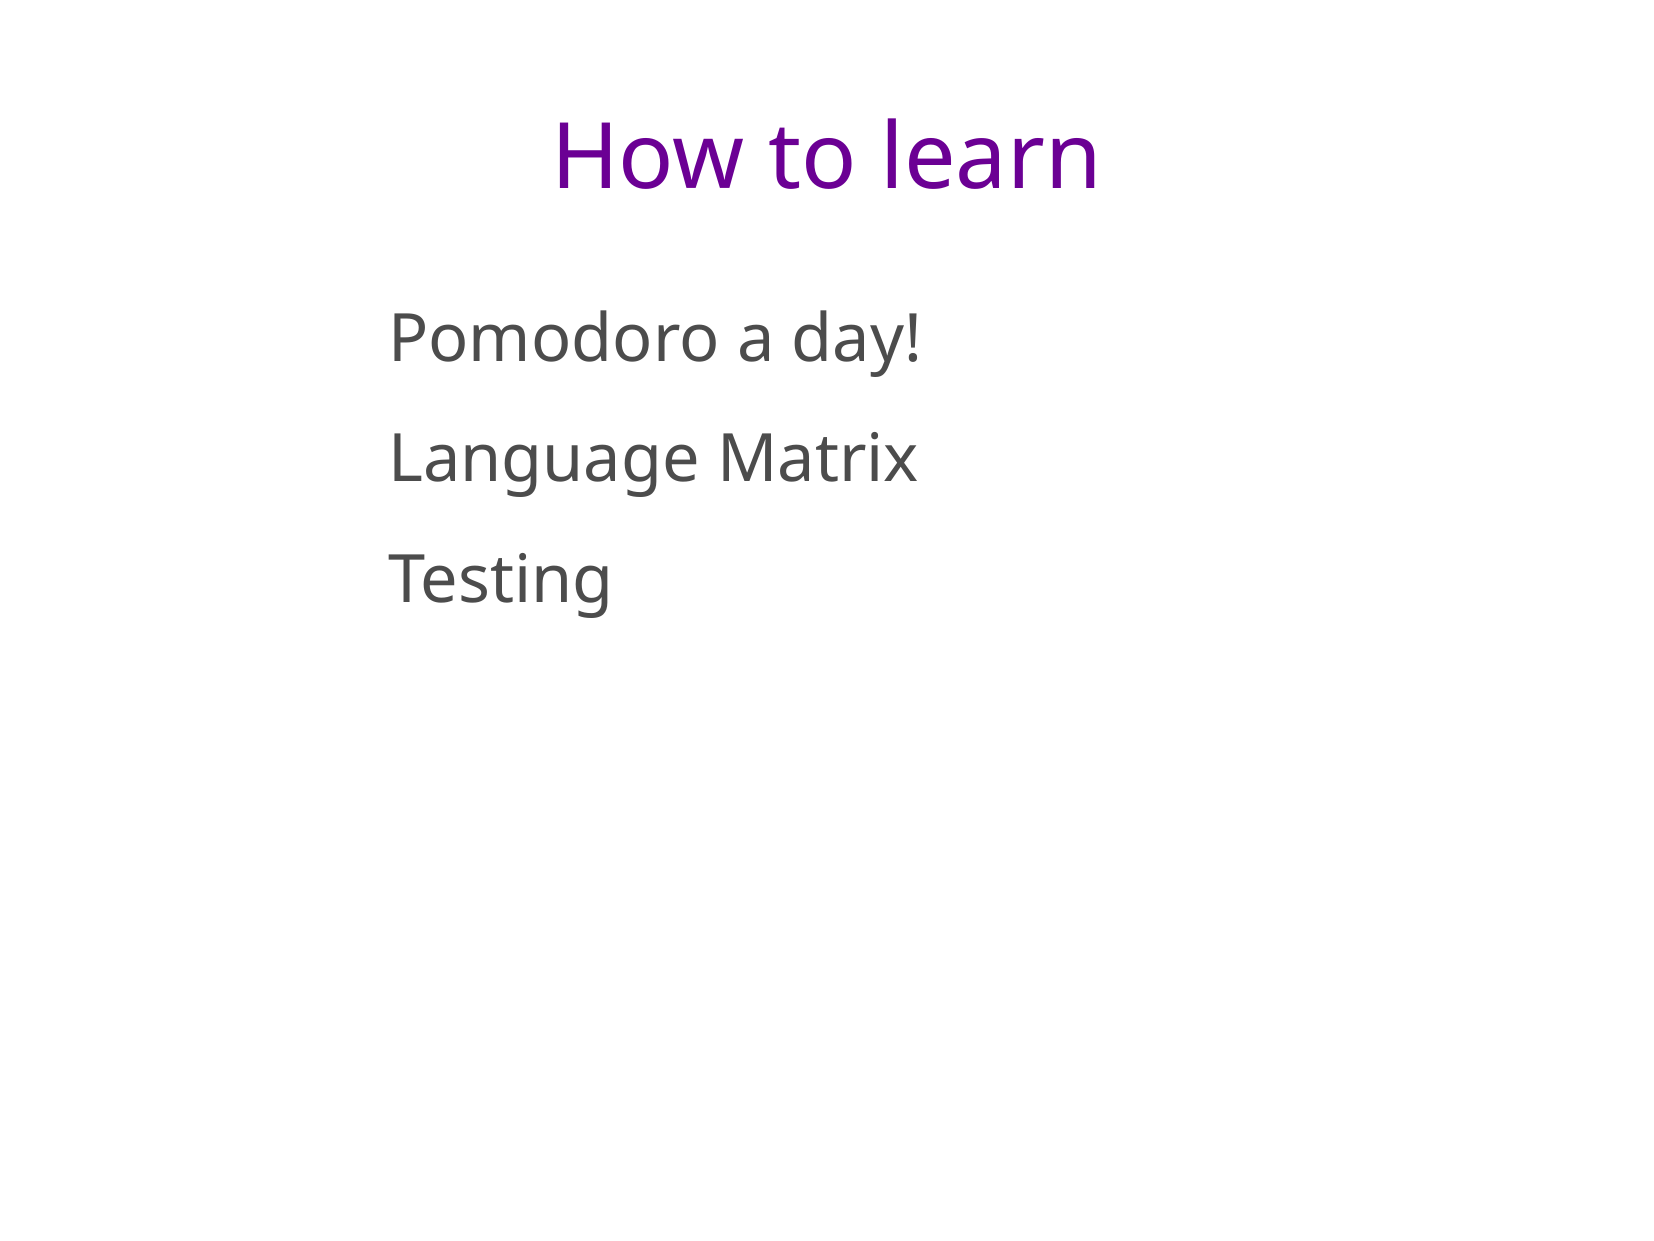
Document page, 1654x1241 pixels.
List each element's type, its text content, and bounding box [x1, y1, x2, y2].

title How to learn [82, 49, 1571, 257]
list Pomodoro a day! Language Matrix Testing [317, 290, 1337, 1010]
